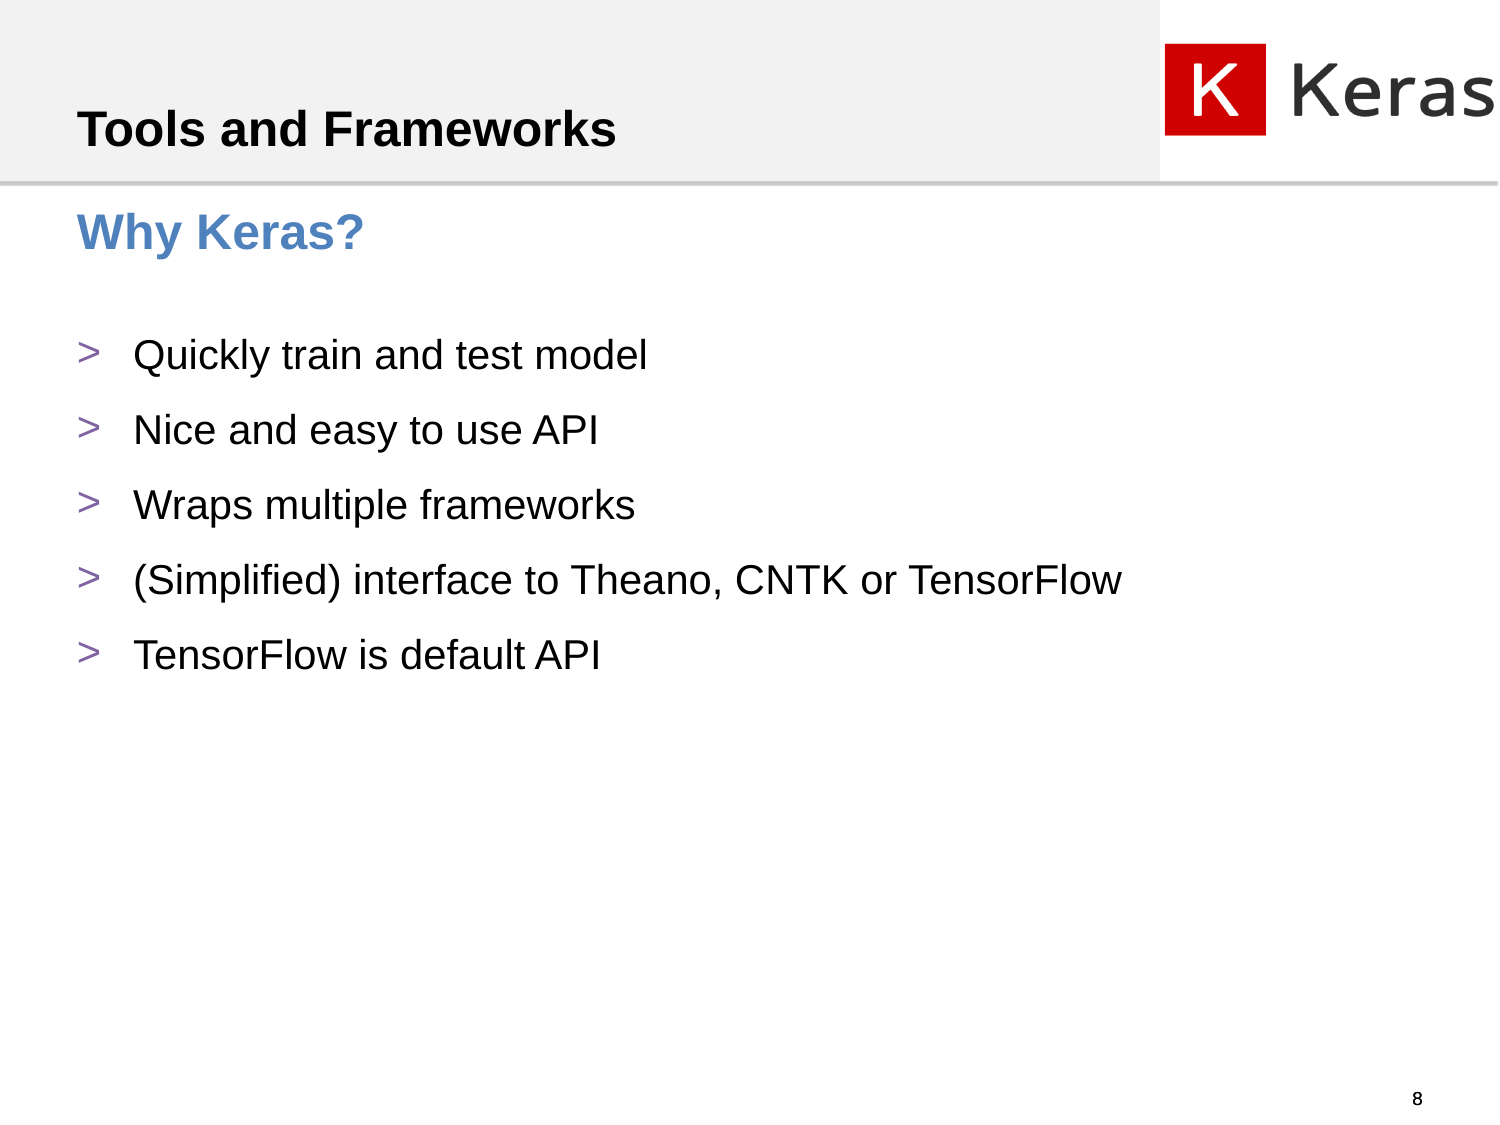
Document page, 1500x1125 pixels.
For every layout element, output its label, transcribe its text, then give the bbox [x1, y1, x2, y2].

text_box Quickly train and test model Nice and easy to use API Wraps multiple frameworks (Simplified) interface to Theano, CNTK or TensorFlow TensorFlow is default API [76, 302, 1424, 1024]
text_box Tools and Frameworks [76, 39, 1042, 157]
text_box Why Keras? [76, 200, 1424, 259]
picture [1163, 42, 1500, 137]
